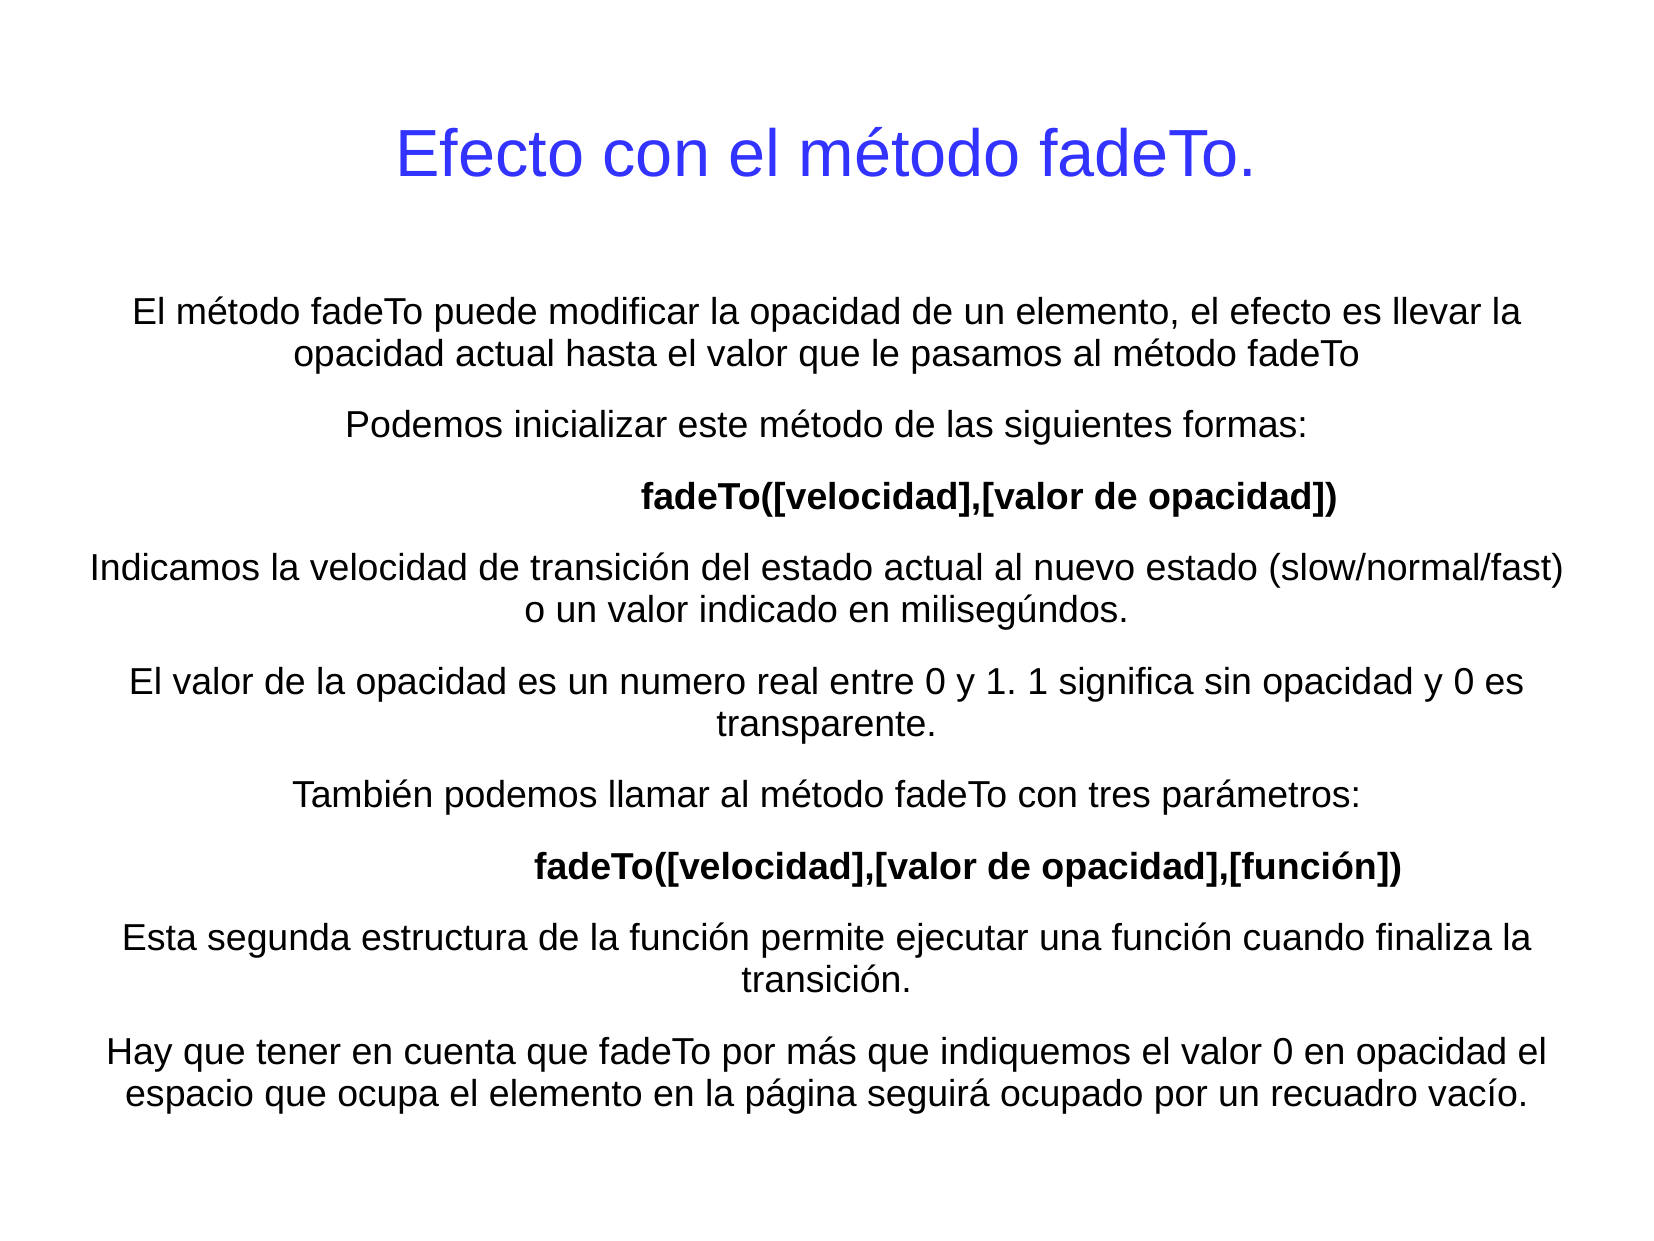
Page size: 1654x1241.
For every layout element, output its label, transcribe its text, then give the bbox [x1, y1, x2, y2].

list El método fadeTo puede modificar la opacidad de un elemento, el efecto es llevar la opacidad actual hasta el valor que le pasamos al método fadeTo Podemos inicializar este método de las siguientes formas: fadeTo([velocidad],[valor de opacidad]) Indicamos la velocidad de transición del estado actual al nuevo estado (slow/normal/fast) o un valor indicado en milisegúndos. El valor de la opacidad es un numero real entre 0 y 1. 1 significa sin opacidad y 0 es transparente. También podemos llamar al método fadeTo con tres parámetros: fadeTo([velocidad],[valor de opacidad],[función]) Esta segunda estructura de la función permite ejecutar una función cuando finaliza la transición. Hay que tener en cuenta que fadeTo por más que indiquemos el valor 0 en opacidad el espacio que ocupa el elemento en la página seguirá ocupado por un recuadro vacío. [82, 290, 1571, 1118]
title Efecto con el método fadeTo. [82, 49, 1571, 257]
